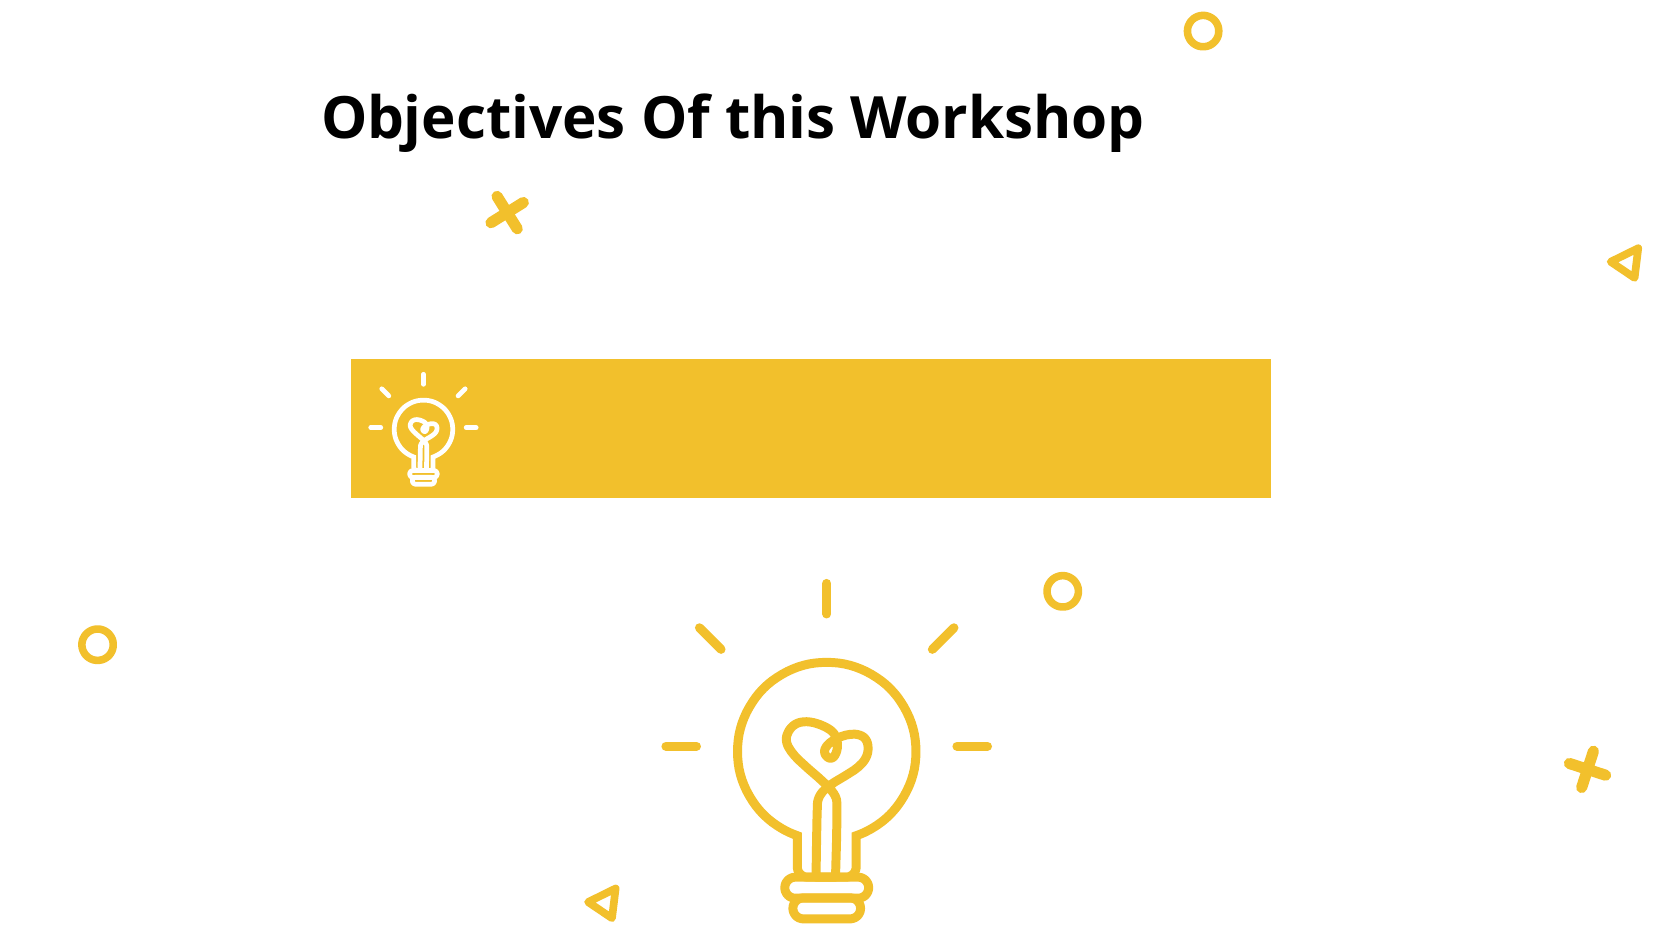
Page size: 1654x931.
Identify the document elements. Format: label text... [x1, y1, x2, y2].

text_box Objectives Of this Workshop [238, 56, 1228, 175]
